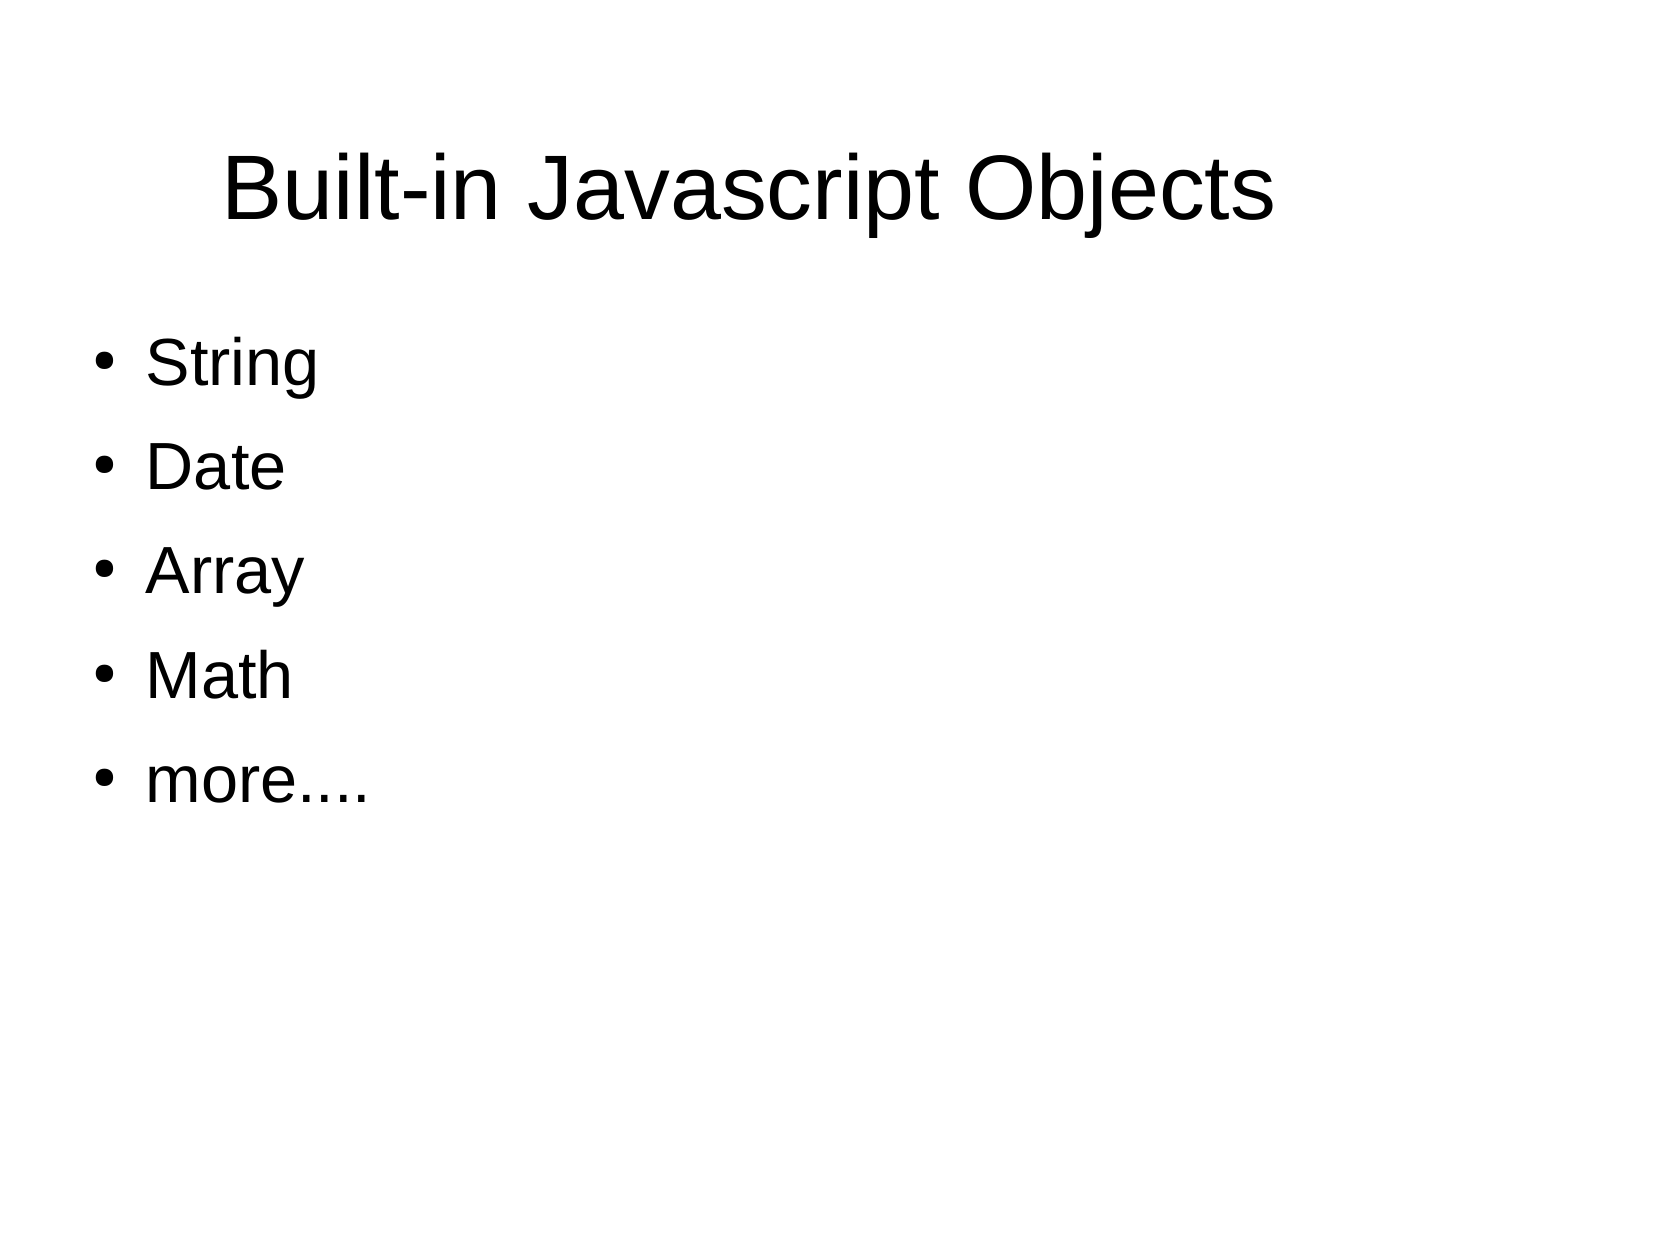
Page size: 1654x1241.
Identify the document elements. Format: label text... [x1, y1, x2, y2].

list String Date Array Math more.... [75, 324, 1426, 1053]
title Built-in Javascript Objects [75, 82, 1426, 293]
